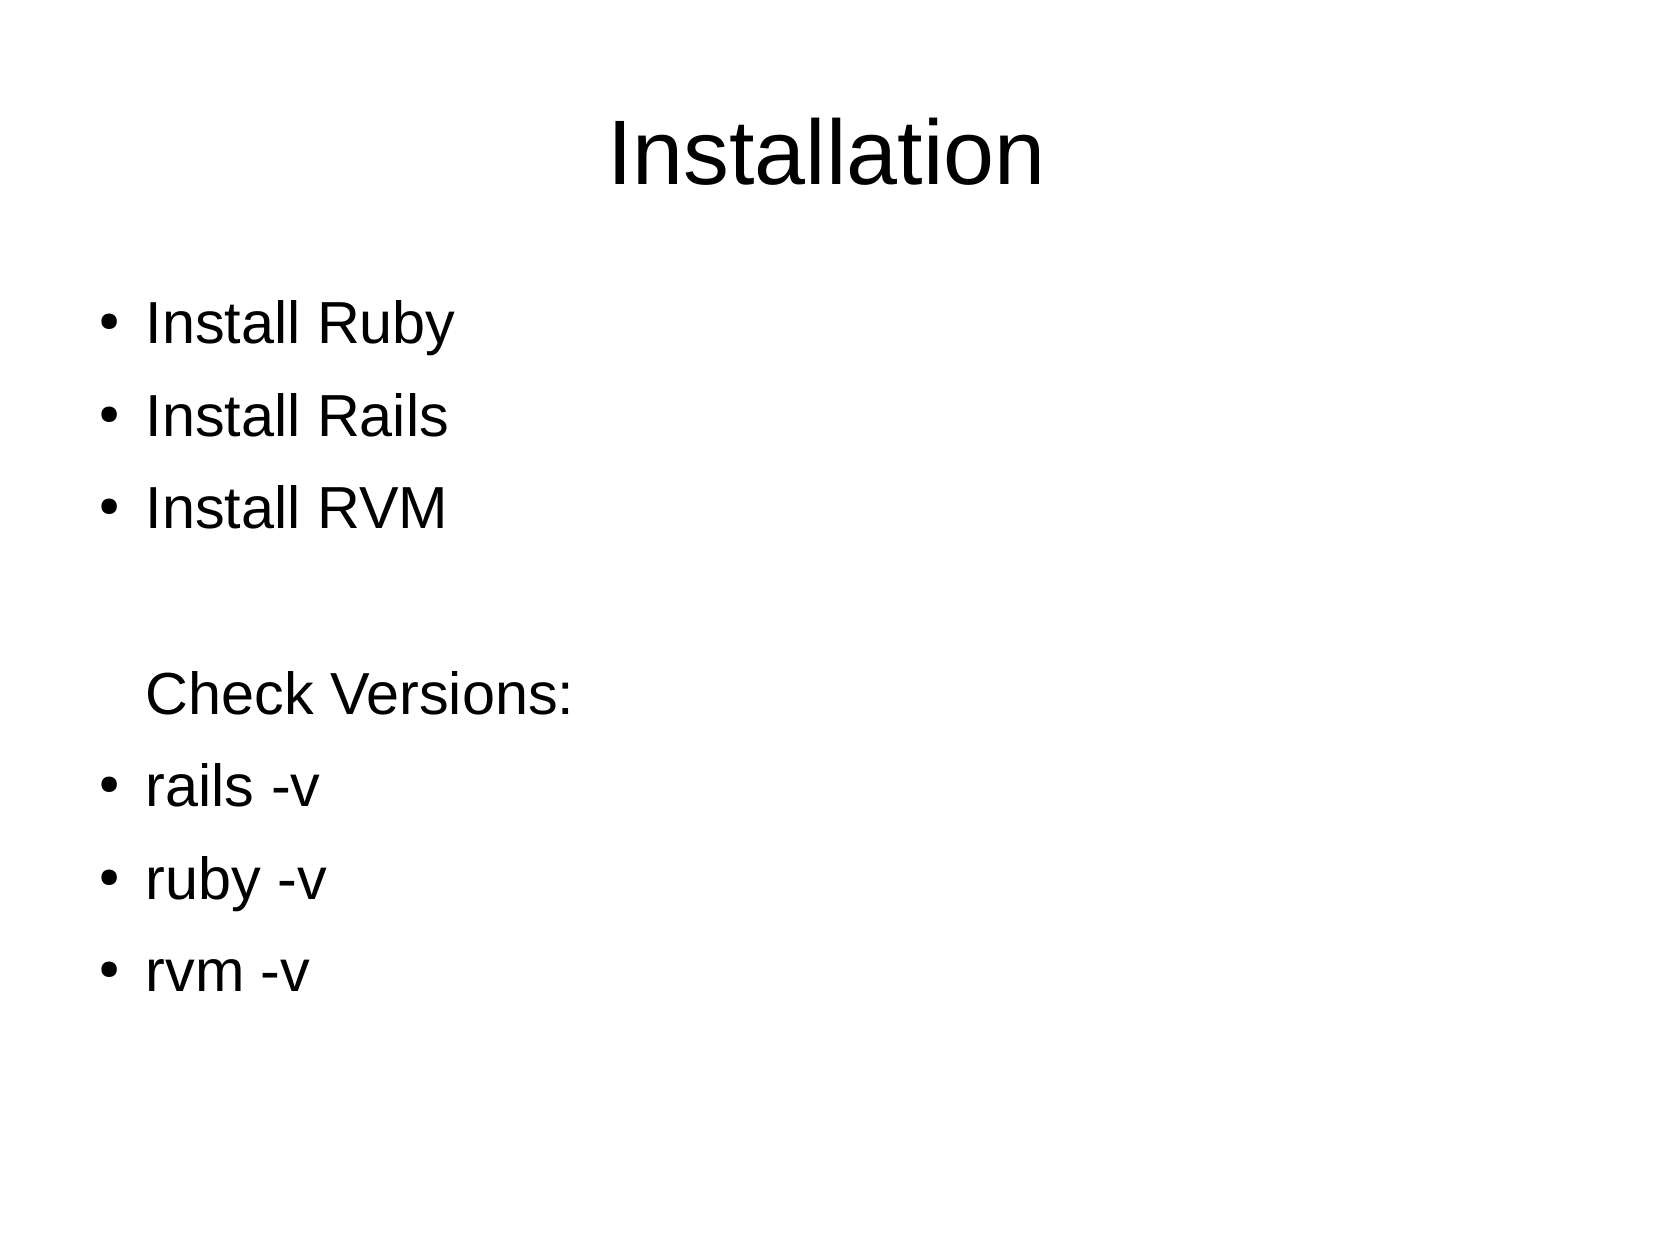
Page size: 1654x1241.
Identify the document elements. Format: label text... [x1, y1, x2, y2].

list Install Ruby Install Rails Install RVM Check Versions: rails -v ruby -v rvm -v [82, 290, 1571, 1010]
title Installation [82, 49, 1571, 257]
